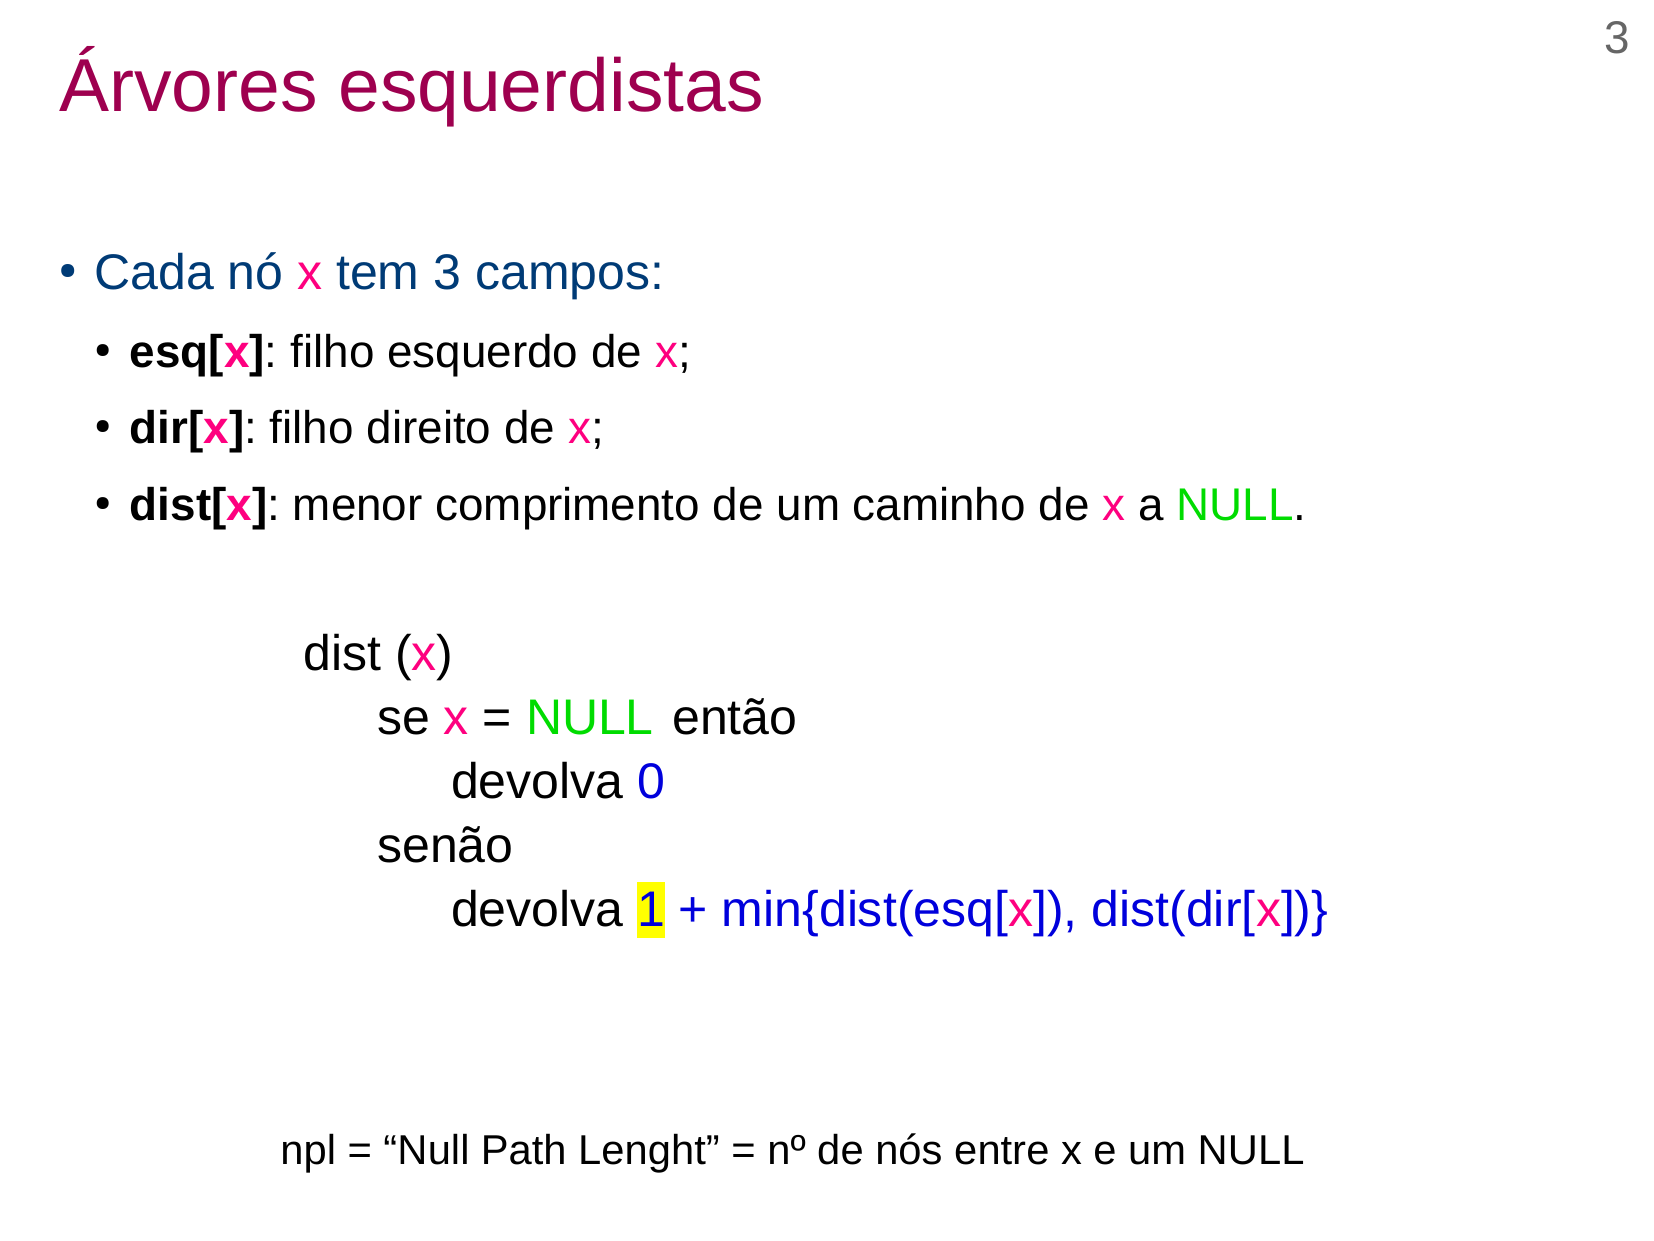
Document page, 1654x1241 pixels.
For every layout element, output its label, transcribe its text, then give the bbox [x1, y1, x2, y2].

title Árvores esquerdistas [59, 29, 1595, 148]
text_box dist (x) se x = NULL então devolva 0 senão devolva 1 + min{dist(esq[x]), dist(dir[x])} [288, 609, 1344, 945]
list Cada nó x tem 3 campos: esq[x]: filho esquerdo de x; dir[x]: filho direito de x; dist[x]: menor comprimento de um caminho de x a NULL. [59, 236, 1595, 1211]
text_box npl = “Null Path Lenght” = nº de nós entre x e um NULL [265, 1112, 1344, 1182]
